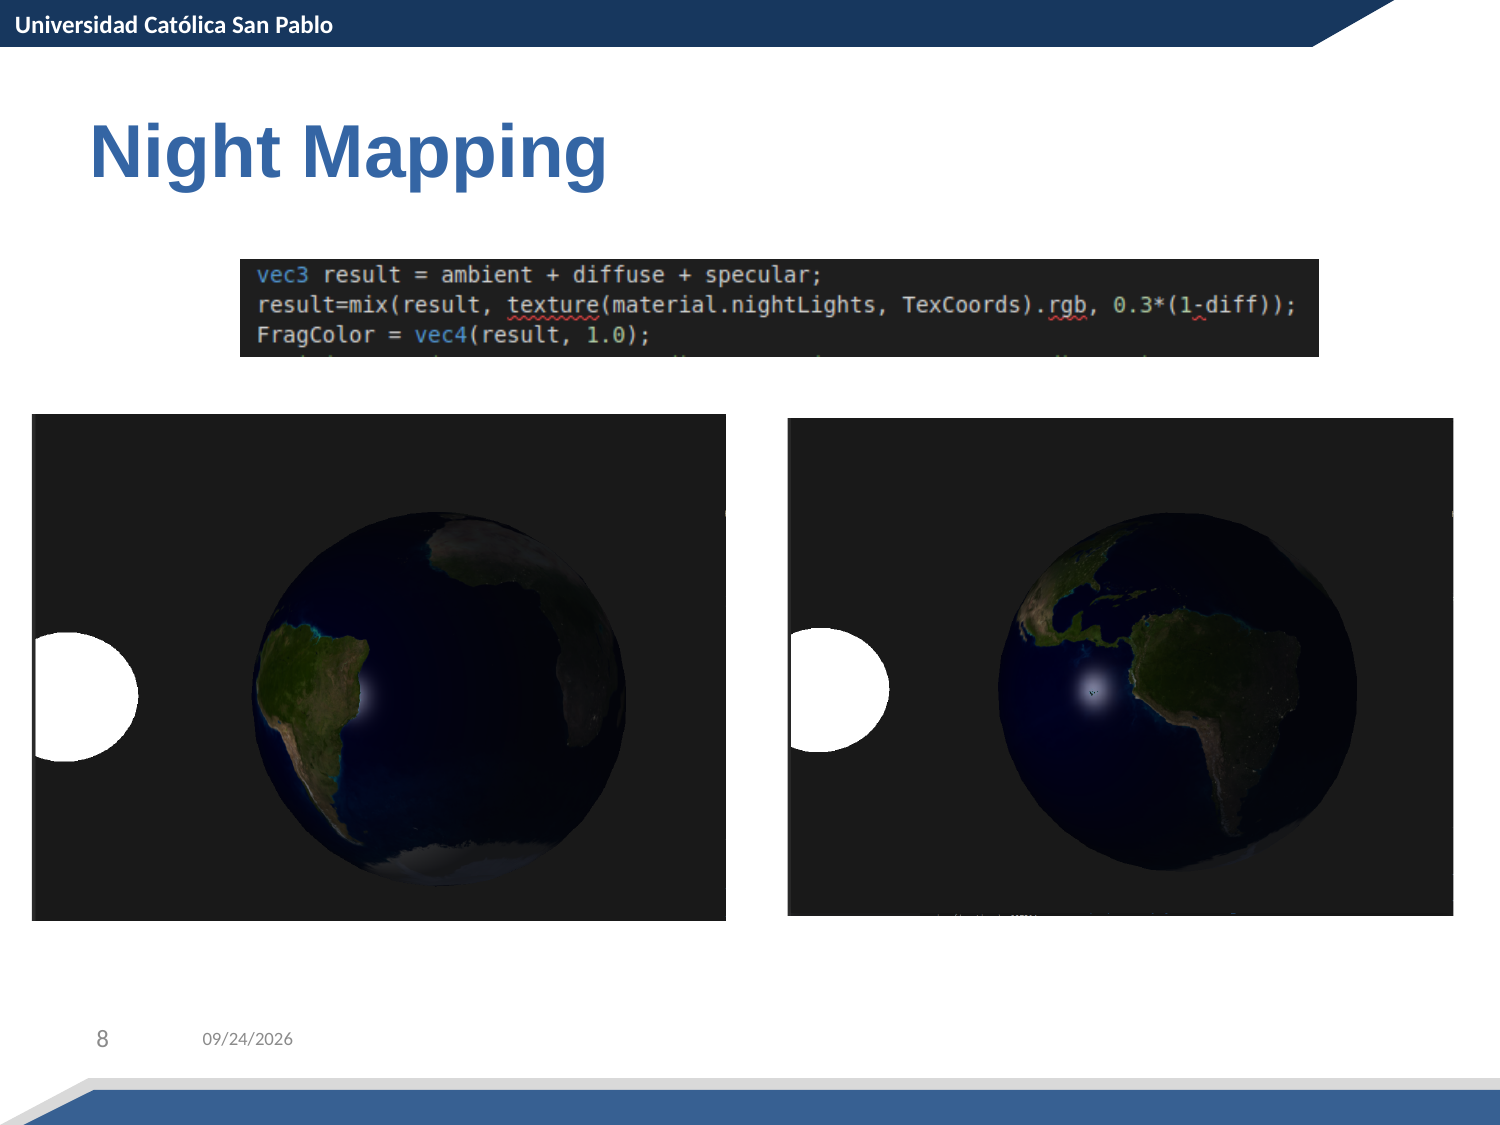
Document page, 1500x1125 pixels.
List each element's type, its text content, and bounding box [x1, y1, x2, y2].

text_box Night Mapping [75, 101, 914, 211]
picture [240, 259, 1319, 357]
text_box [0, 1078, 1500, 1125]
text_box Universidad Católica San Pablo [0, 0, 1395, 47]
picture [787, 418, 1454, 916]
slide_number 10/03/2018 [187, 1007, 364, 1068]
picture [31, 414, 726, 921]
slide_number <number> [58, 1007, 125, 1068]
